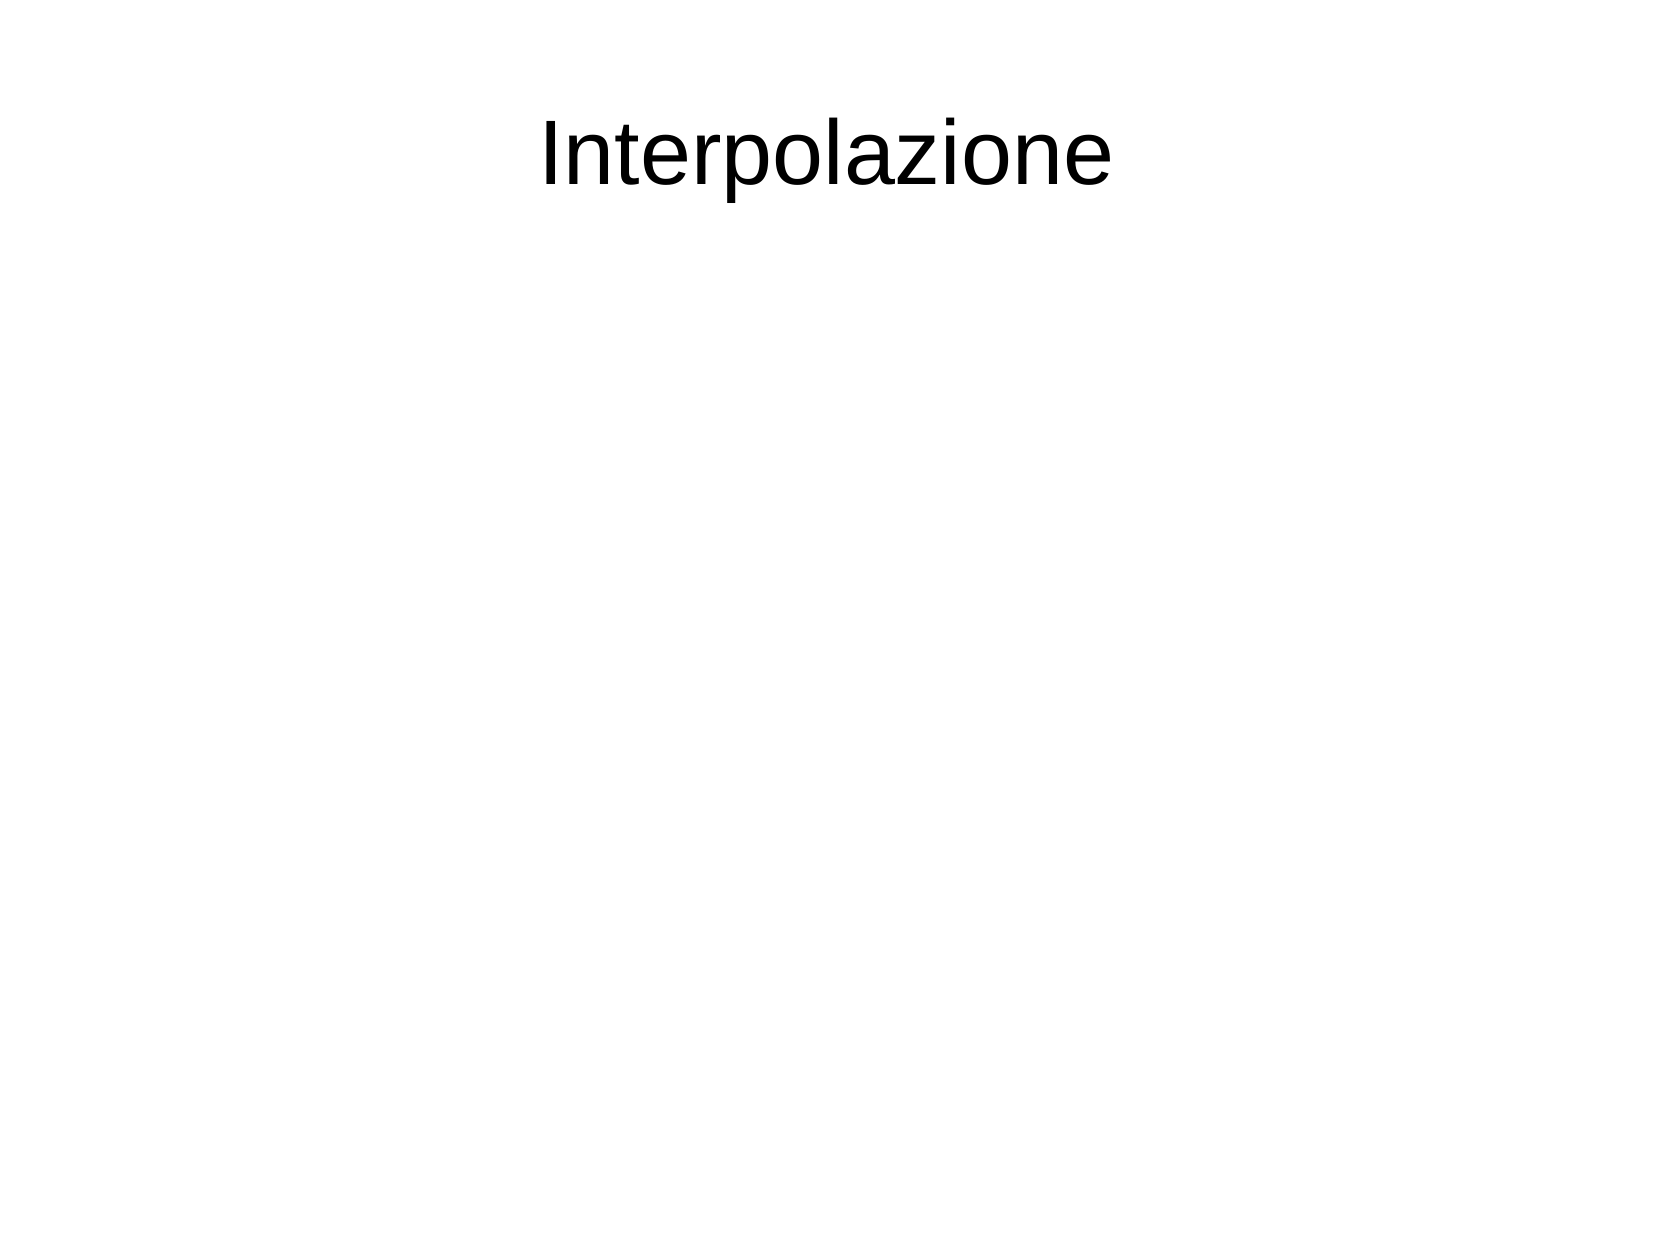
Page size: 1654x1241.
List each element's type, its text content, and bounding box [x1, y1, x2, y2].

title Interpolazione [82, 49, 1571, 257]
